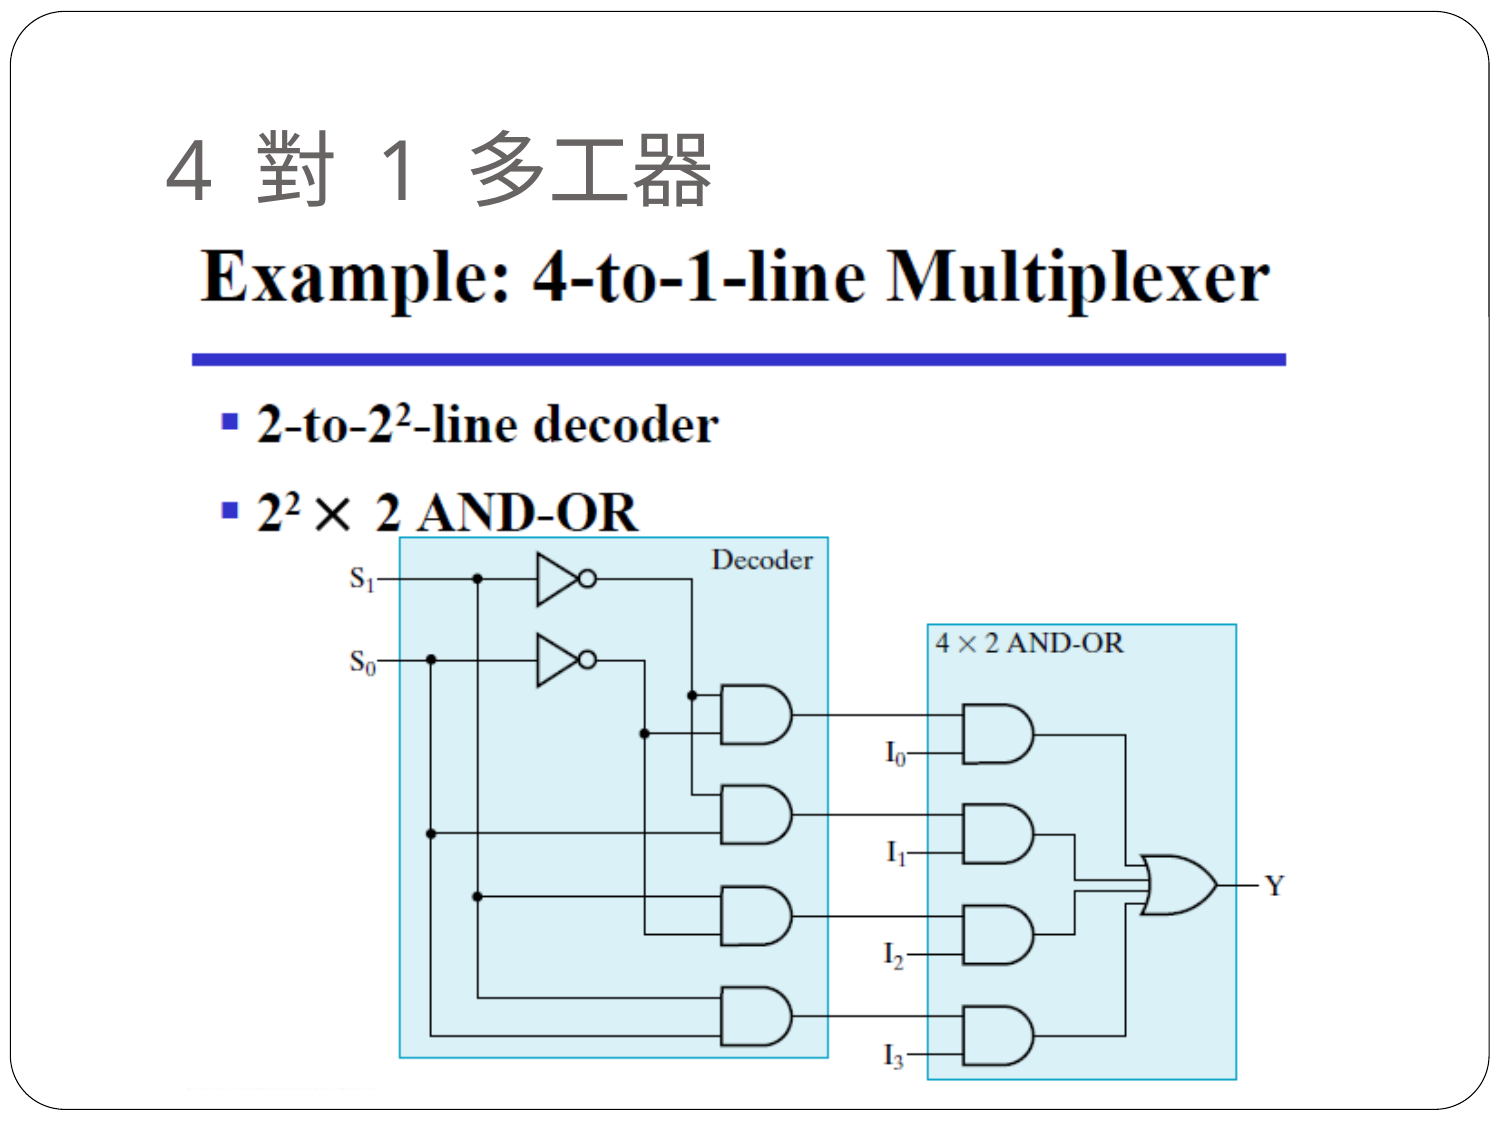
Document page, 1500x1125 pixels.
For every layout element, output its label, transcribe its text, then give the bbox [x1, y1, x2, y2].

title 4 對 1 多工器 [150, 44, 1426, 233]
text_box [187, 234, 1292, 1090]
